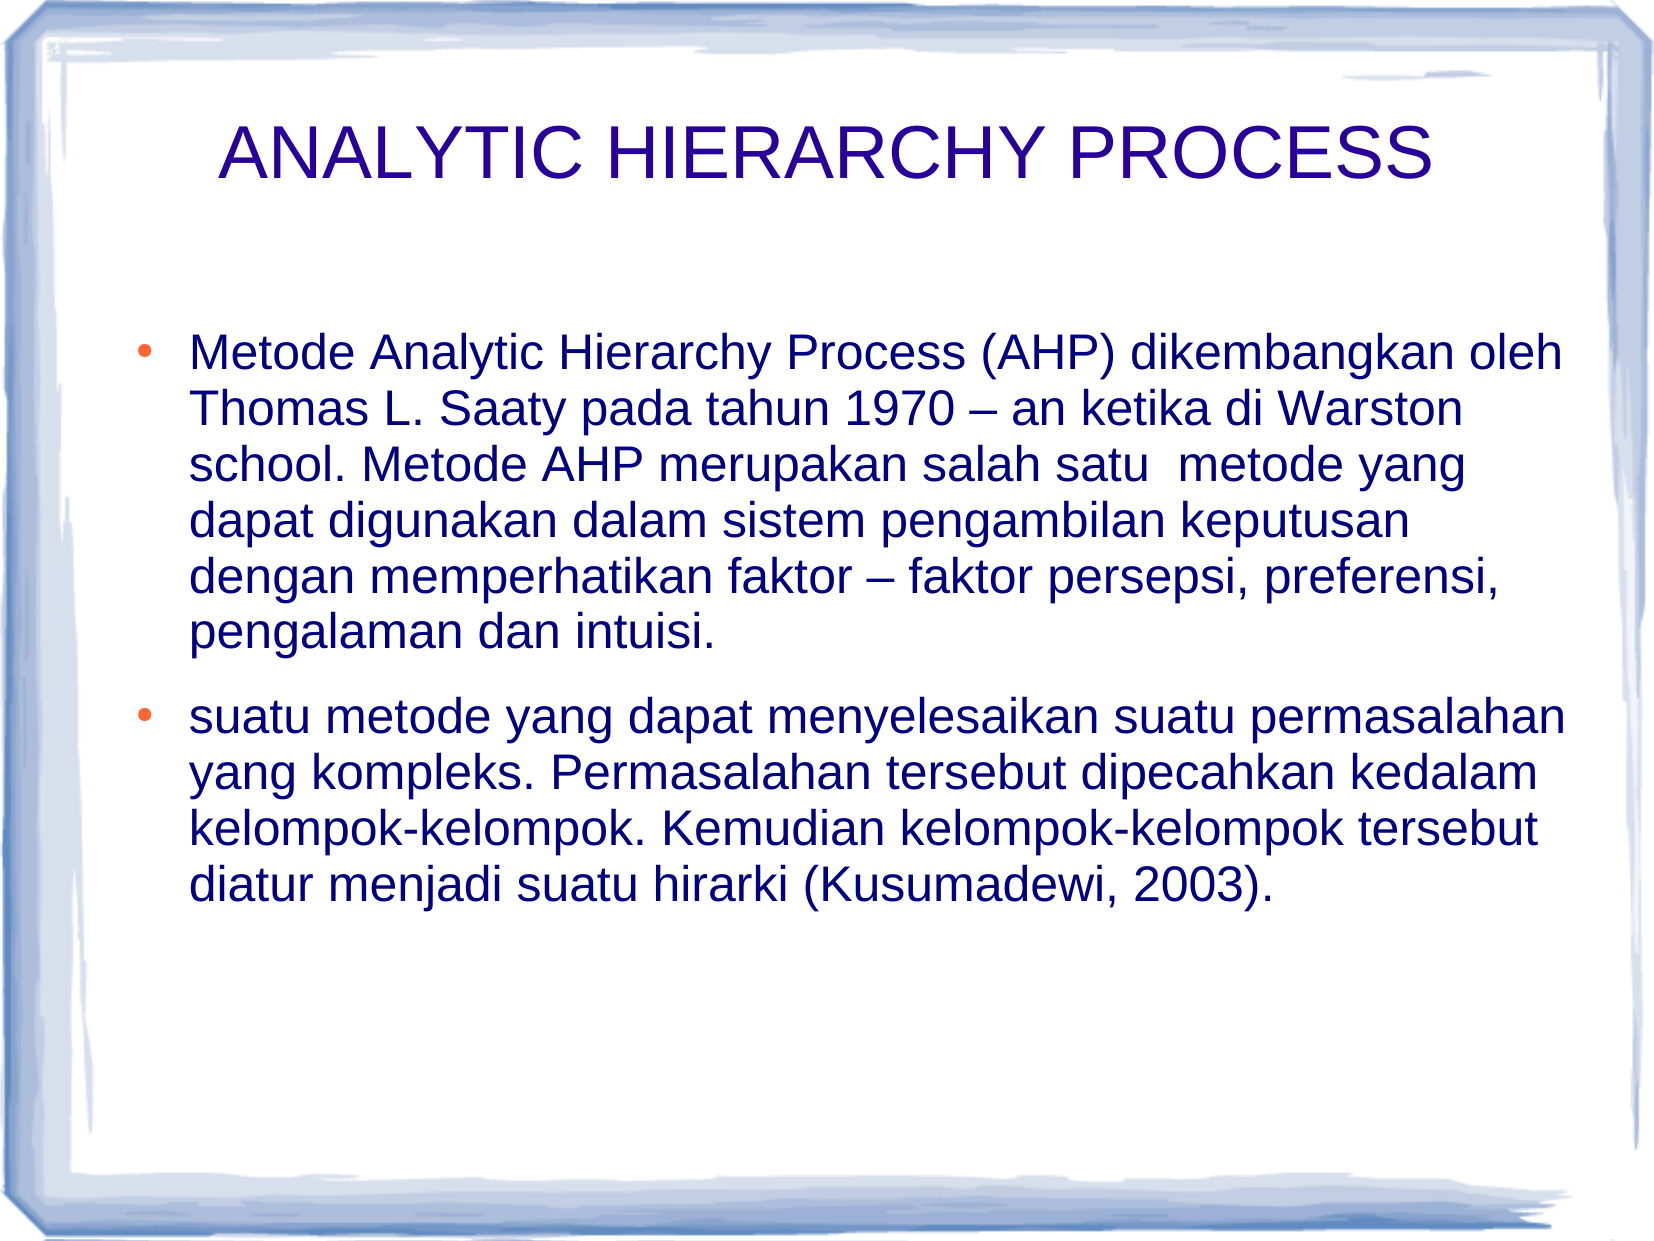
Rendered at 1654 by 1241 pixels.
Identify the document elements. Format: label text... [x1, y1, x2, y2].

list Metode Analytic Hierarchy Process (AHP) dikembangkan oleh Thomas L. Saaty pada tahun 1970 – an ketika di Warston school. Metode AHP merupakan salah satu metode yang dapat digunakan dalam sistem pengambilan keputusan dengan memperhatikan faktor – faktor persepsi, preferensi, pengalaman dan intuisi. suatu metode yang dapat menyelesaikan suatu permasalahan yang kompleks. Permasalahan tersebut dipecahkan kedalam kelompok-kelompok. Kemudian kelompok-kelompok tersebut diatur menjadi suatu hirarki (Kusumadewi, 2003). [118, 324, 1571, 1045]
title ANALYTIC HIERARCHY PROCESS [82, 49, 1571, 257]
picture [0, 0, 1654, 1241]
